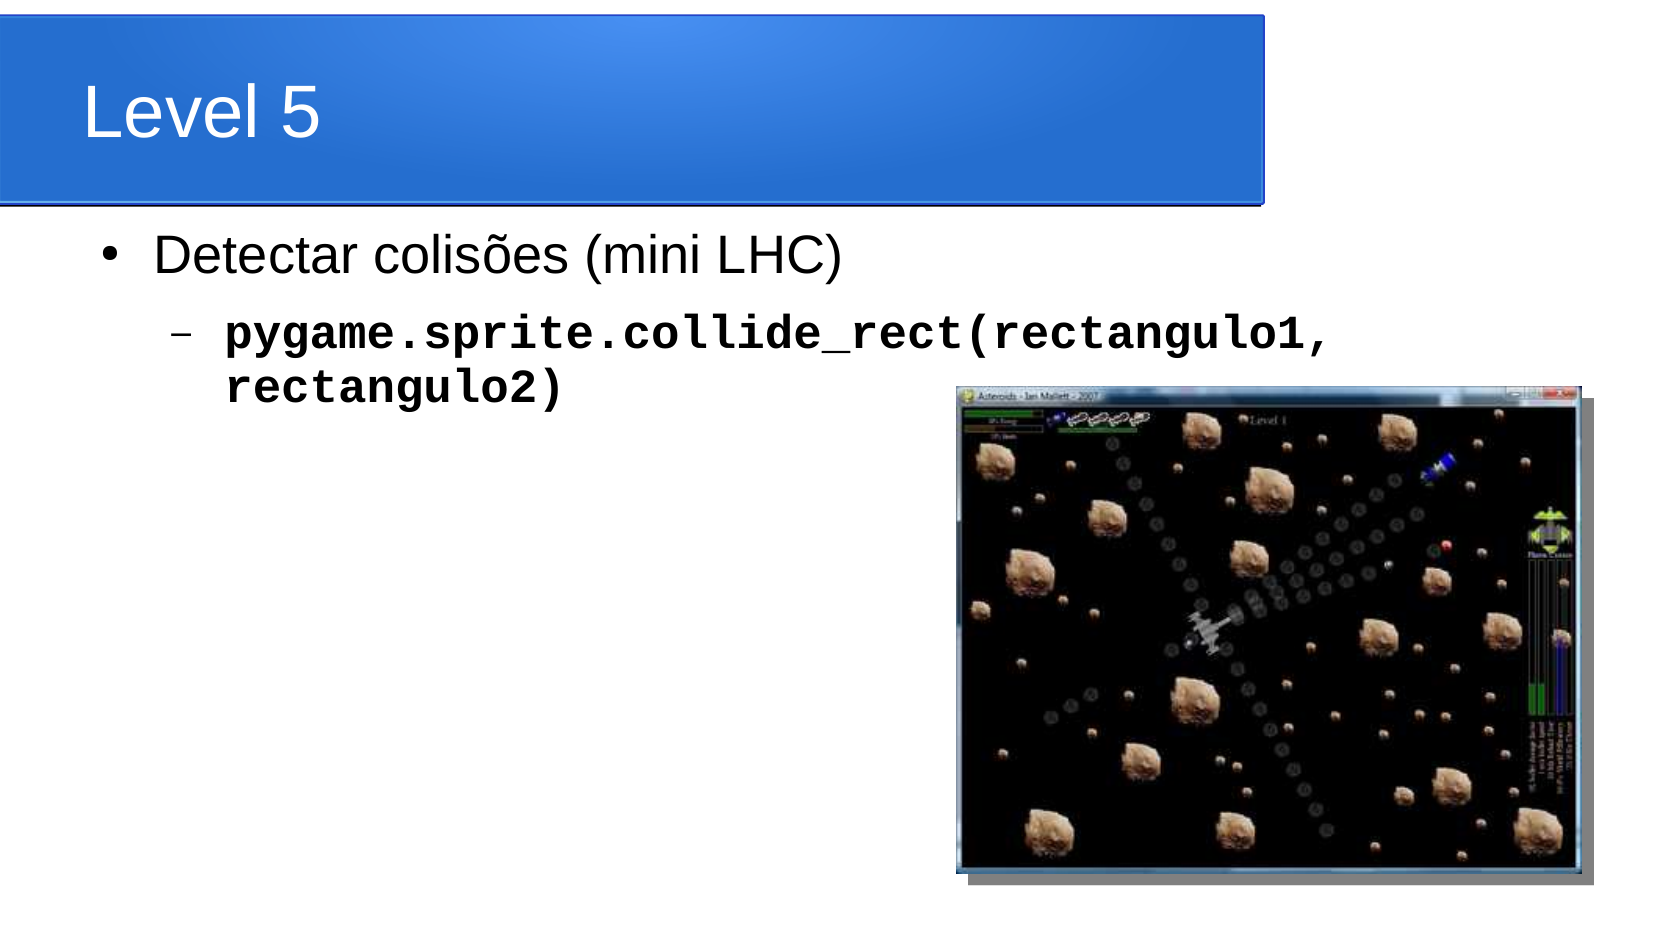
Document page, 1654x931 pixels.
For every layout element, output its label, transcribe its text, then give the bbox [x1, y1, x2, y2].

list Detectar colisões (mini LHC) pygame.sprite.collide_rect(rectangulo1, rectangulo2) [82, 224, 1571, 764]
title Level 5 [82, 35, 1235, 189]
picture [956, 386, 1582, 875]
